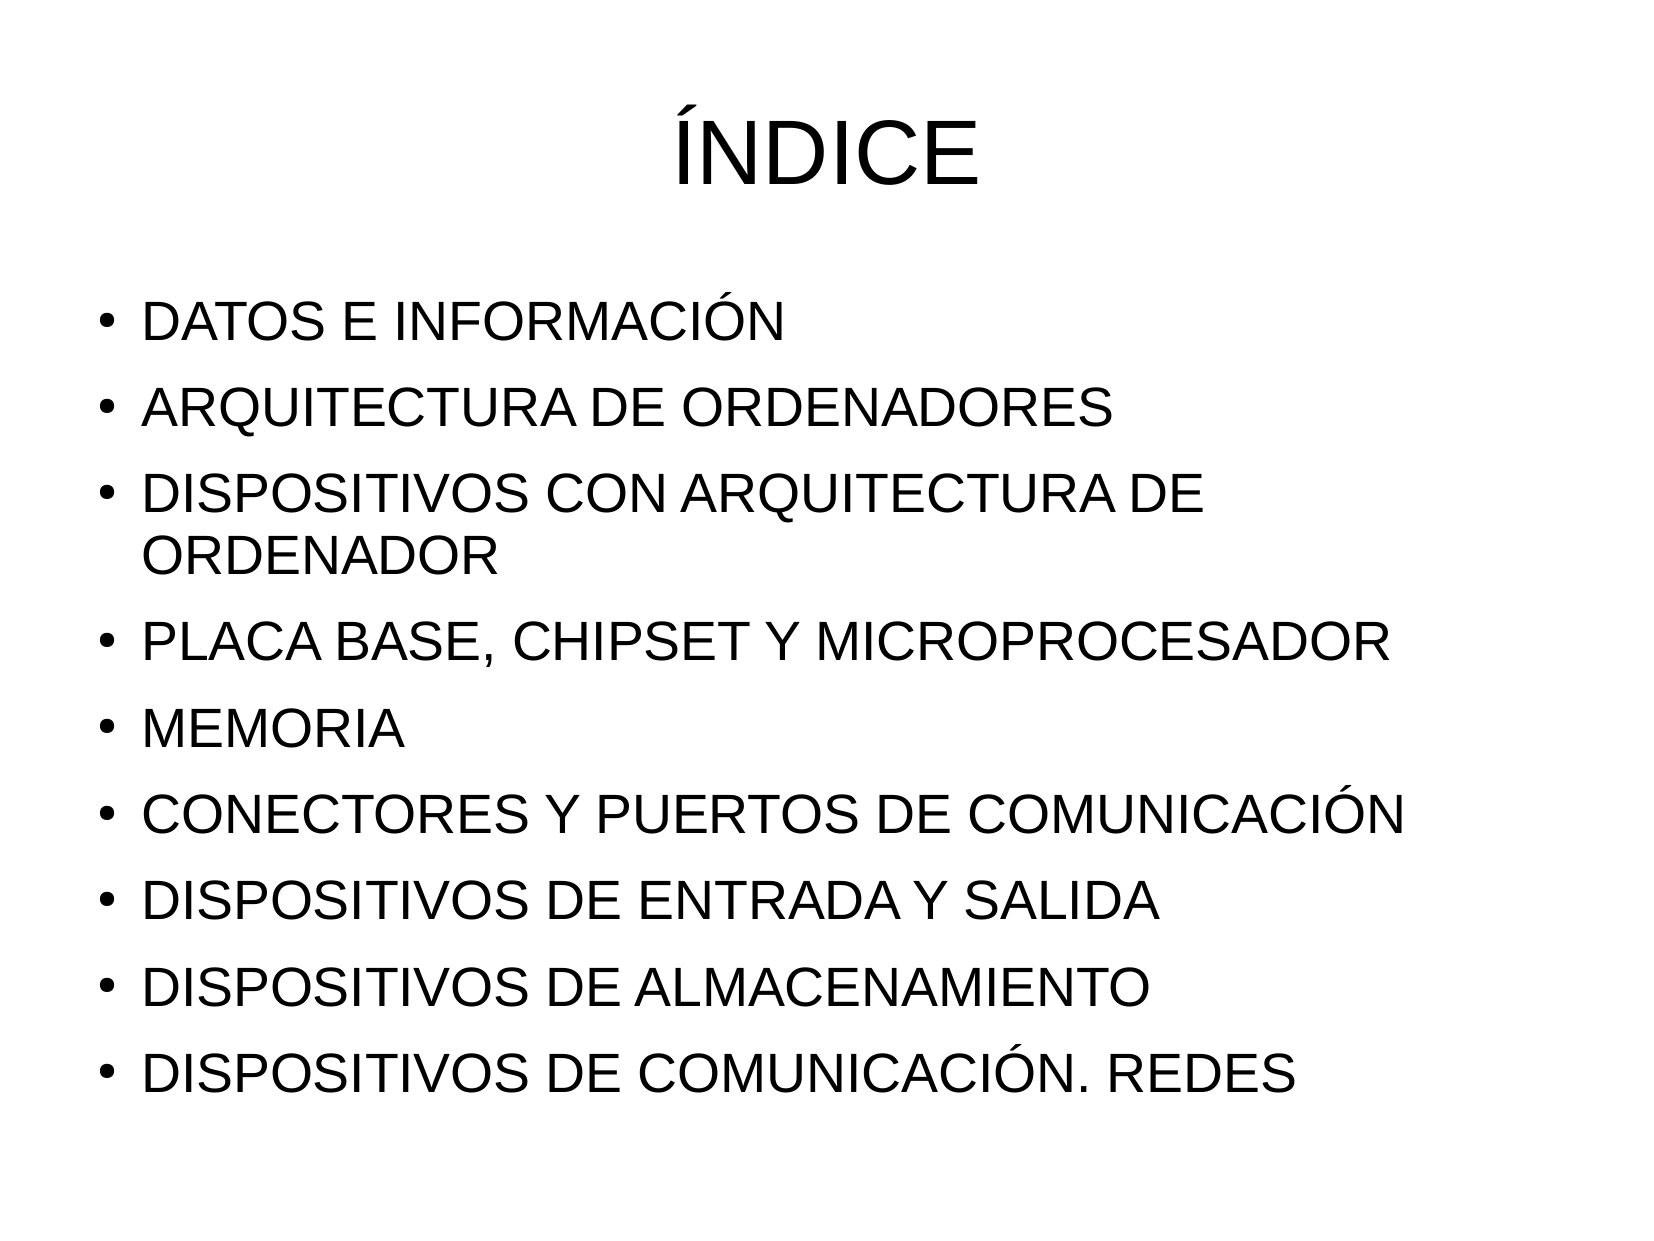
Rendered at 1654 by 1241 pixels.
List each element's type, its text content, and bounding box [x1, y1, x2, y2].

title ÍNDICE [82, 49, 1571, 257]
list DATOS E INFORMACIÓN ARQUITECTURA DE ORDENADORES DISPOSITIVOS CON ARQUITECTURA DE ORDENADOR PLACA BASE, CHIPSET Y MICROPROCESADOR MEMORIA CONECTORES Y PUERTOS DE COMUNICACIÓN DISPOSITIVOS DE ENTRADA Y SALIDA DISPOSITIVOS DE ALMACENAMIENTO DISPOSITIVOS DE COMUNICACIÓN. REDES [82, 290, 1571, 1109]
